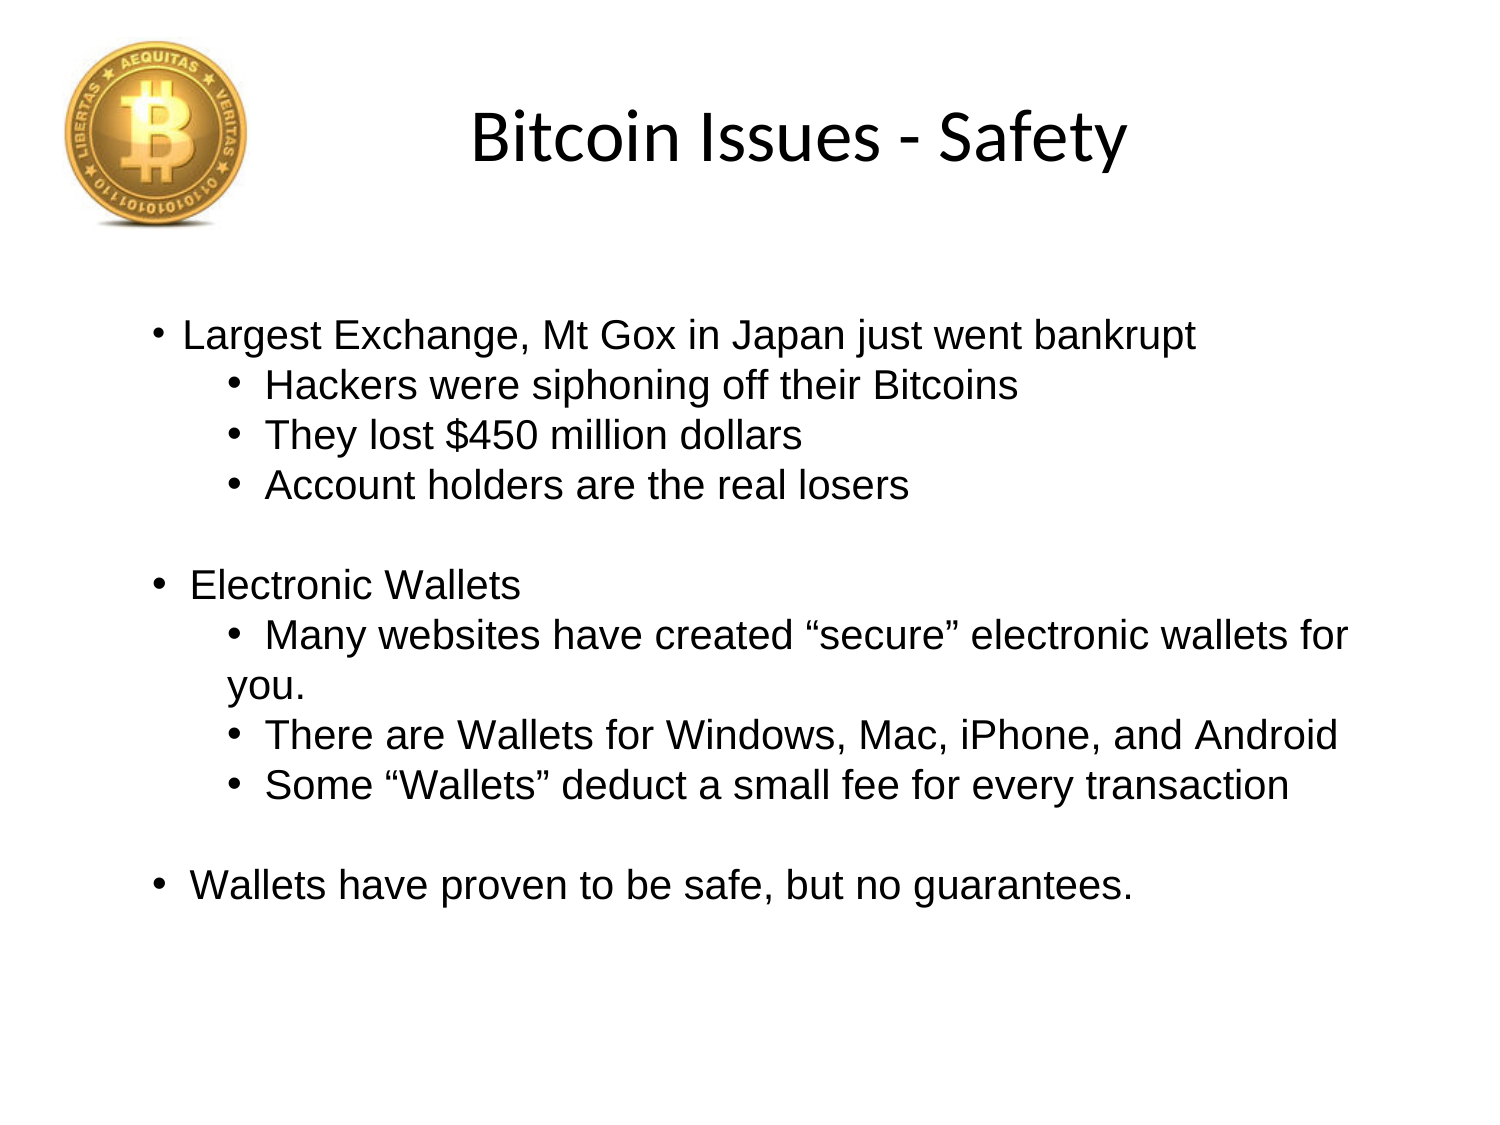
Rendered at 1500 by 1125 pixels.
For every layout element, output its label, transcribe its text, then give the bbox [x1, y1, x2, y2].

text_box Largest Exchange, Mt Gox in Japan just went bankrupt Hackers were siphoning off their Bitcoins They lost $450 million dollars Account holders are the real losers Electronic Wallets Many websites have created “secure” electronic wallets for you. There are Wallets for Windows, Mac, iPhone, and Android Some “Wallets” deduct a small fee for every transaction Wallets have proven to be safe, but no guarantees. [137, 299, 1388, 1006]
text_box Bitcoin Issues - Safety [275, 37, 1326, 225]
picture [62, 37, 250, 230]
